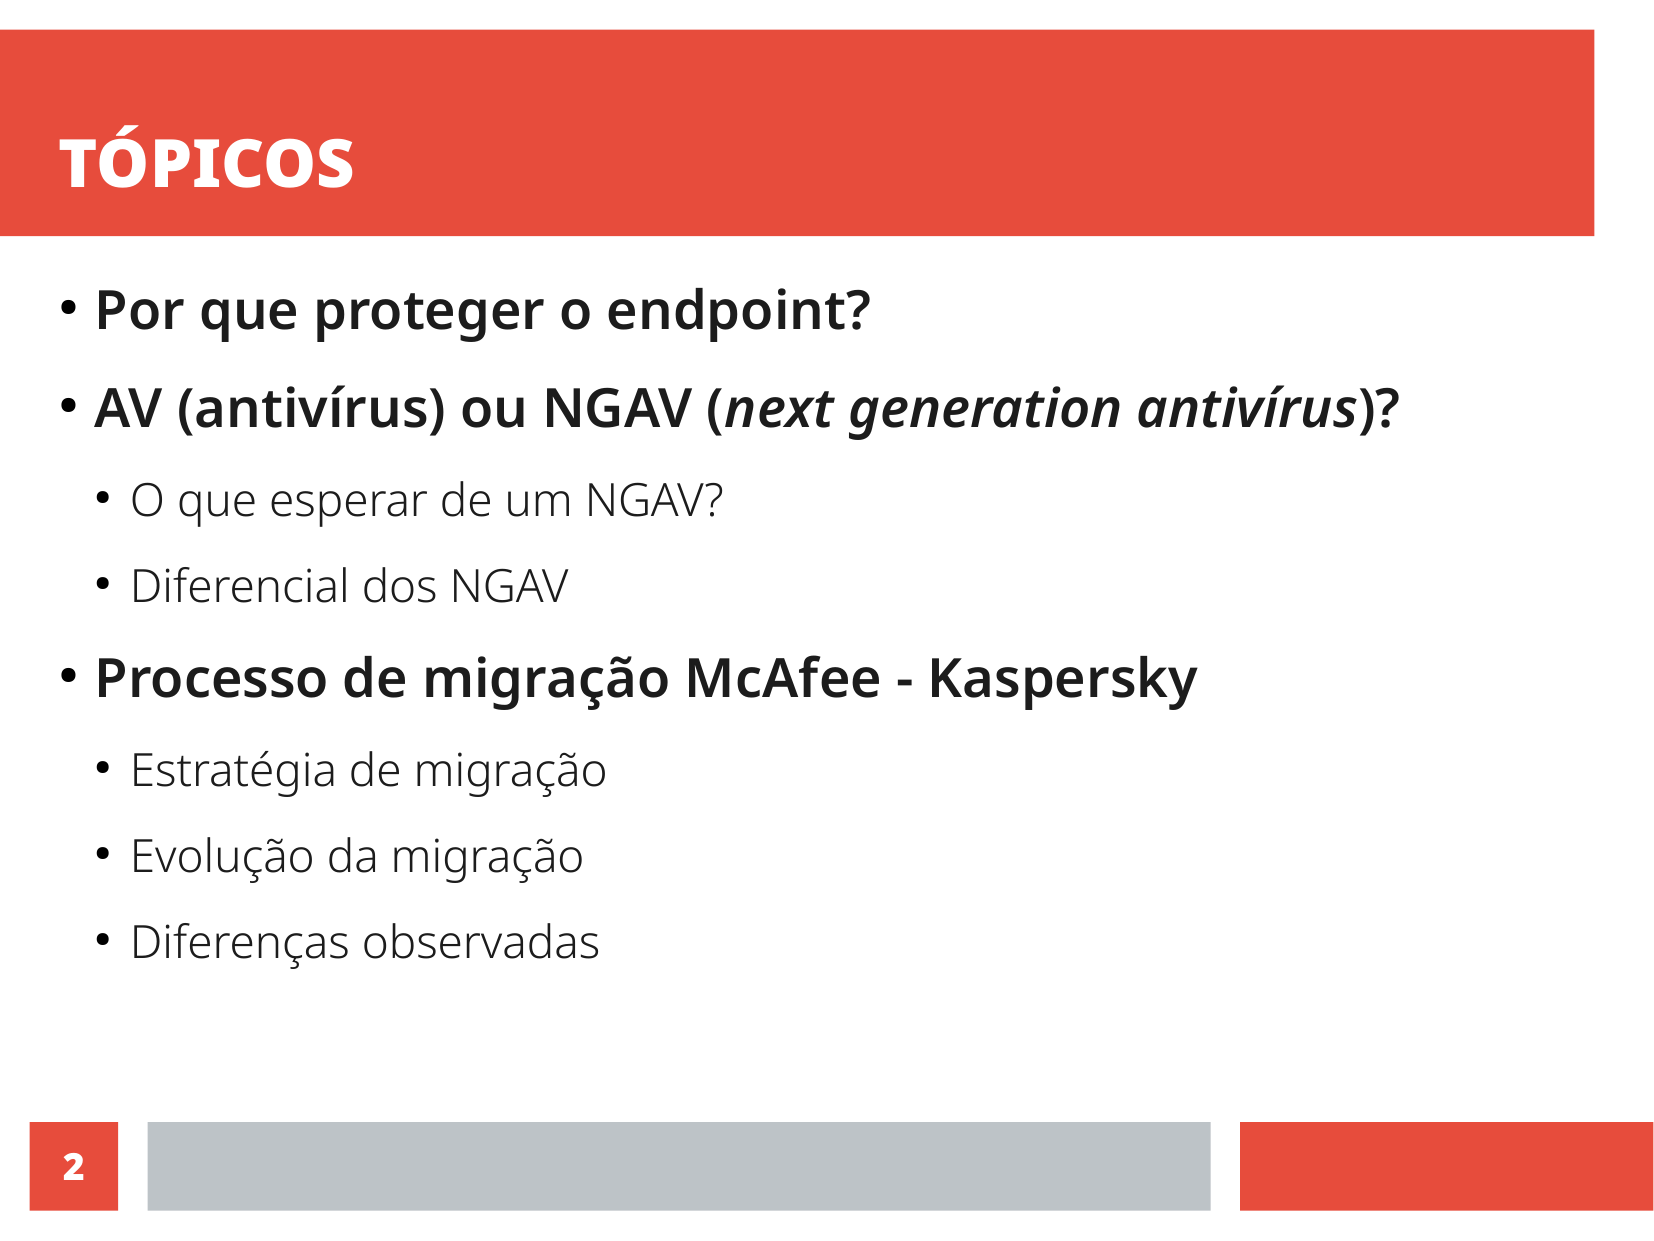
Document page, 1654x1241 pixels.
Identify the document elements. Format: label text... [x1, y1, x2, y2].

title TÓPICOS [59, 59, 1595, 207]
list Por que proteger o endpoint? AV (antivírus) ou NGAV (next generation antivírus)? O que esperar de um NGAV? Diferencial dos NGAV Processo de migração McAfee - Kaspersky Estratégia de migração Evolução da migração Diferenças observadas [59, 271, 1565, 1105]
